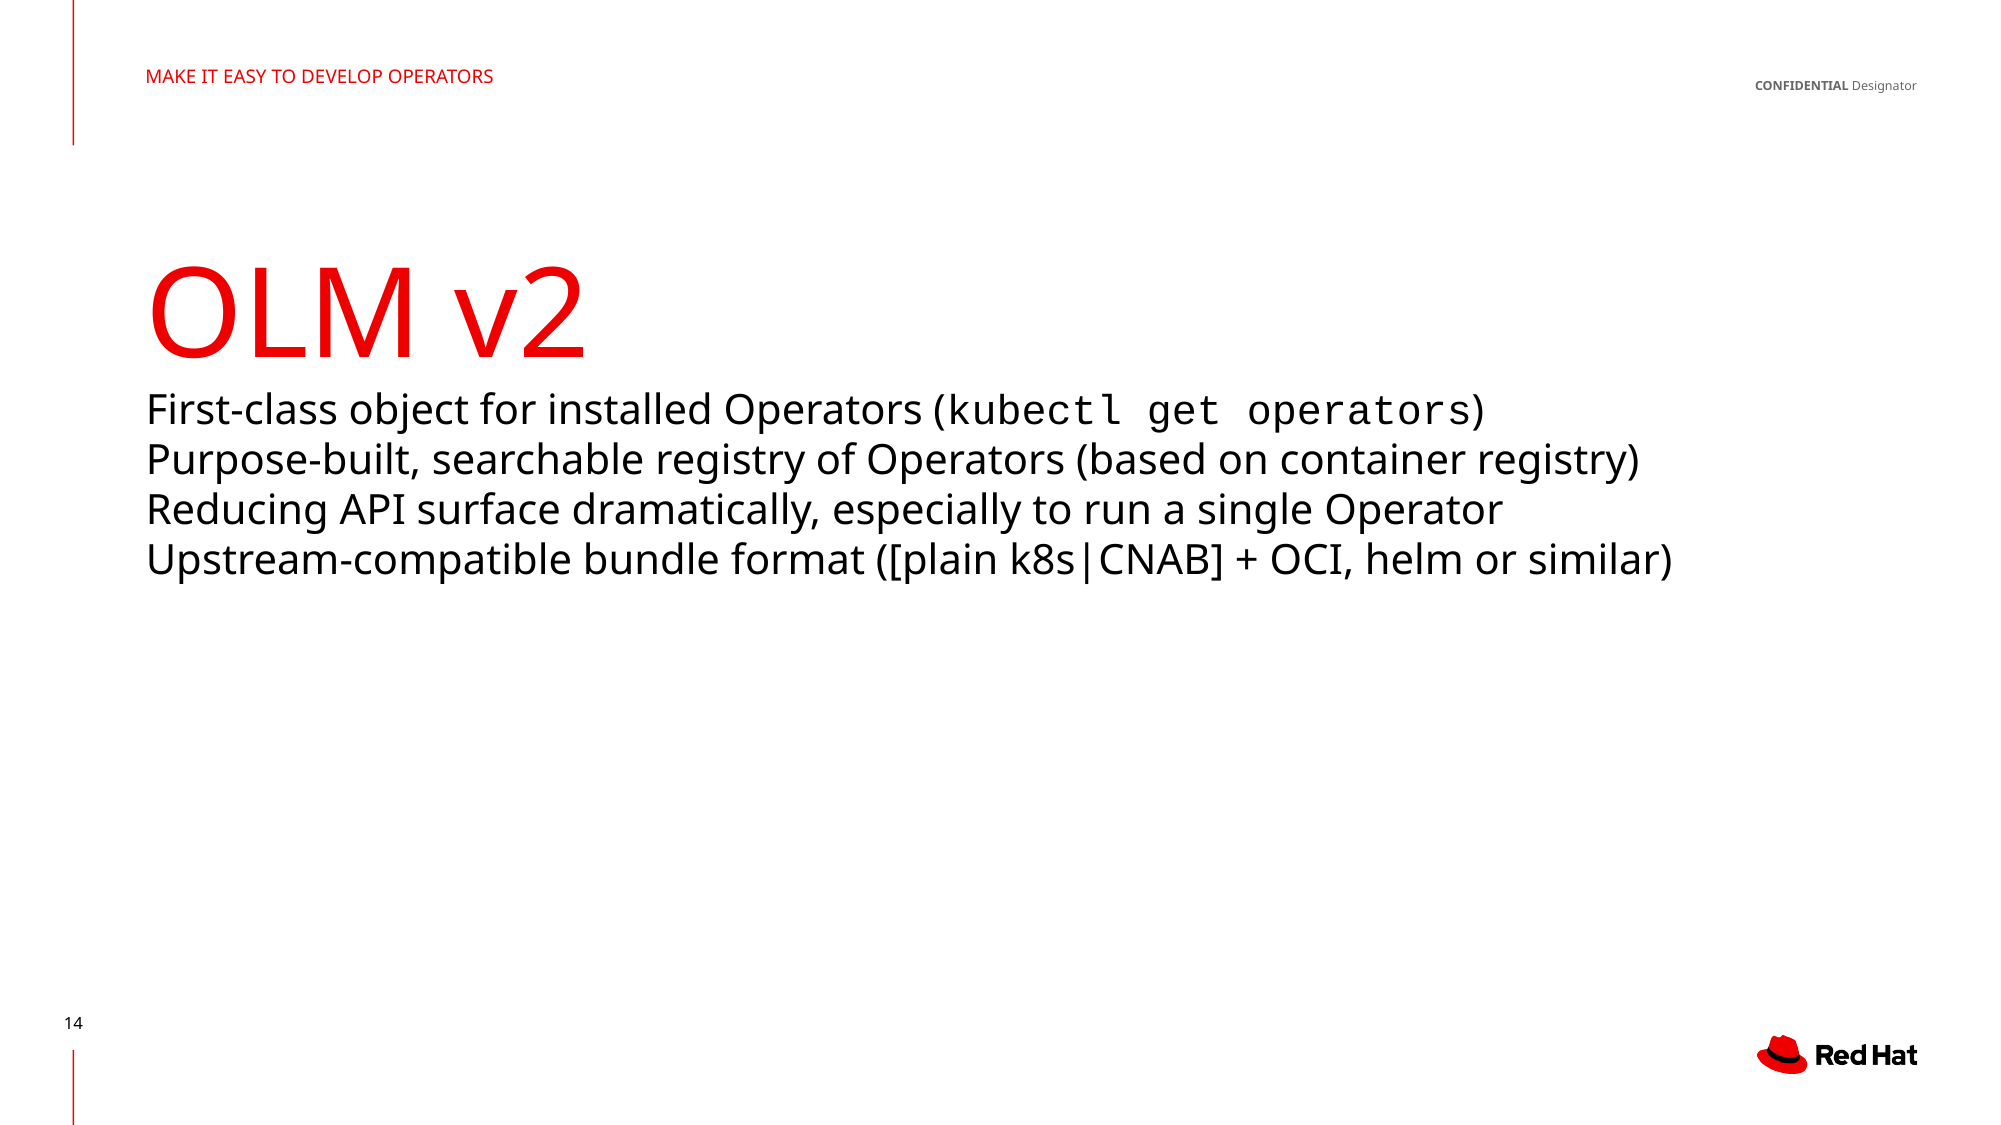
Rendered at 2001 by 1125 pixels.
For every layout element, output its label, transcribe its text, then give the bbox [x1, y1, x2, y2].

title OLM v2 First-class object for installed Operators (kubectl get operators) Purpose-built, searchable registry of Operators (based on container registry) Reducing API surface dramatically, especially to run a single Operator Upstream-compatible bundle format ([plain k8s|CNAB] + OCI, helm or similar) [73, 217, 1927, 938]
picture [1757, 1035, 1918, 1074]
slide_number <number> [13, 1012, 134, 1036]
subtitle MAKE IT EASY TO DEVELOP OPERATORS [73, 9, 919, 143]
